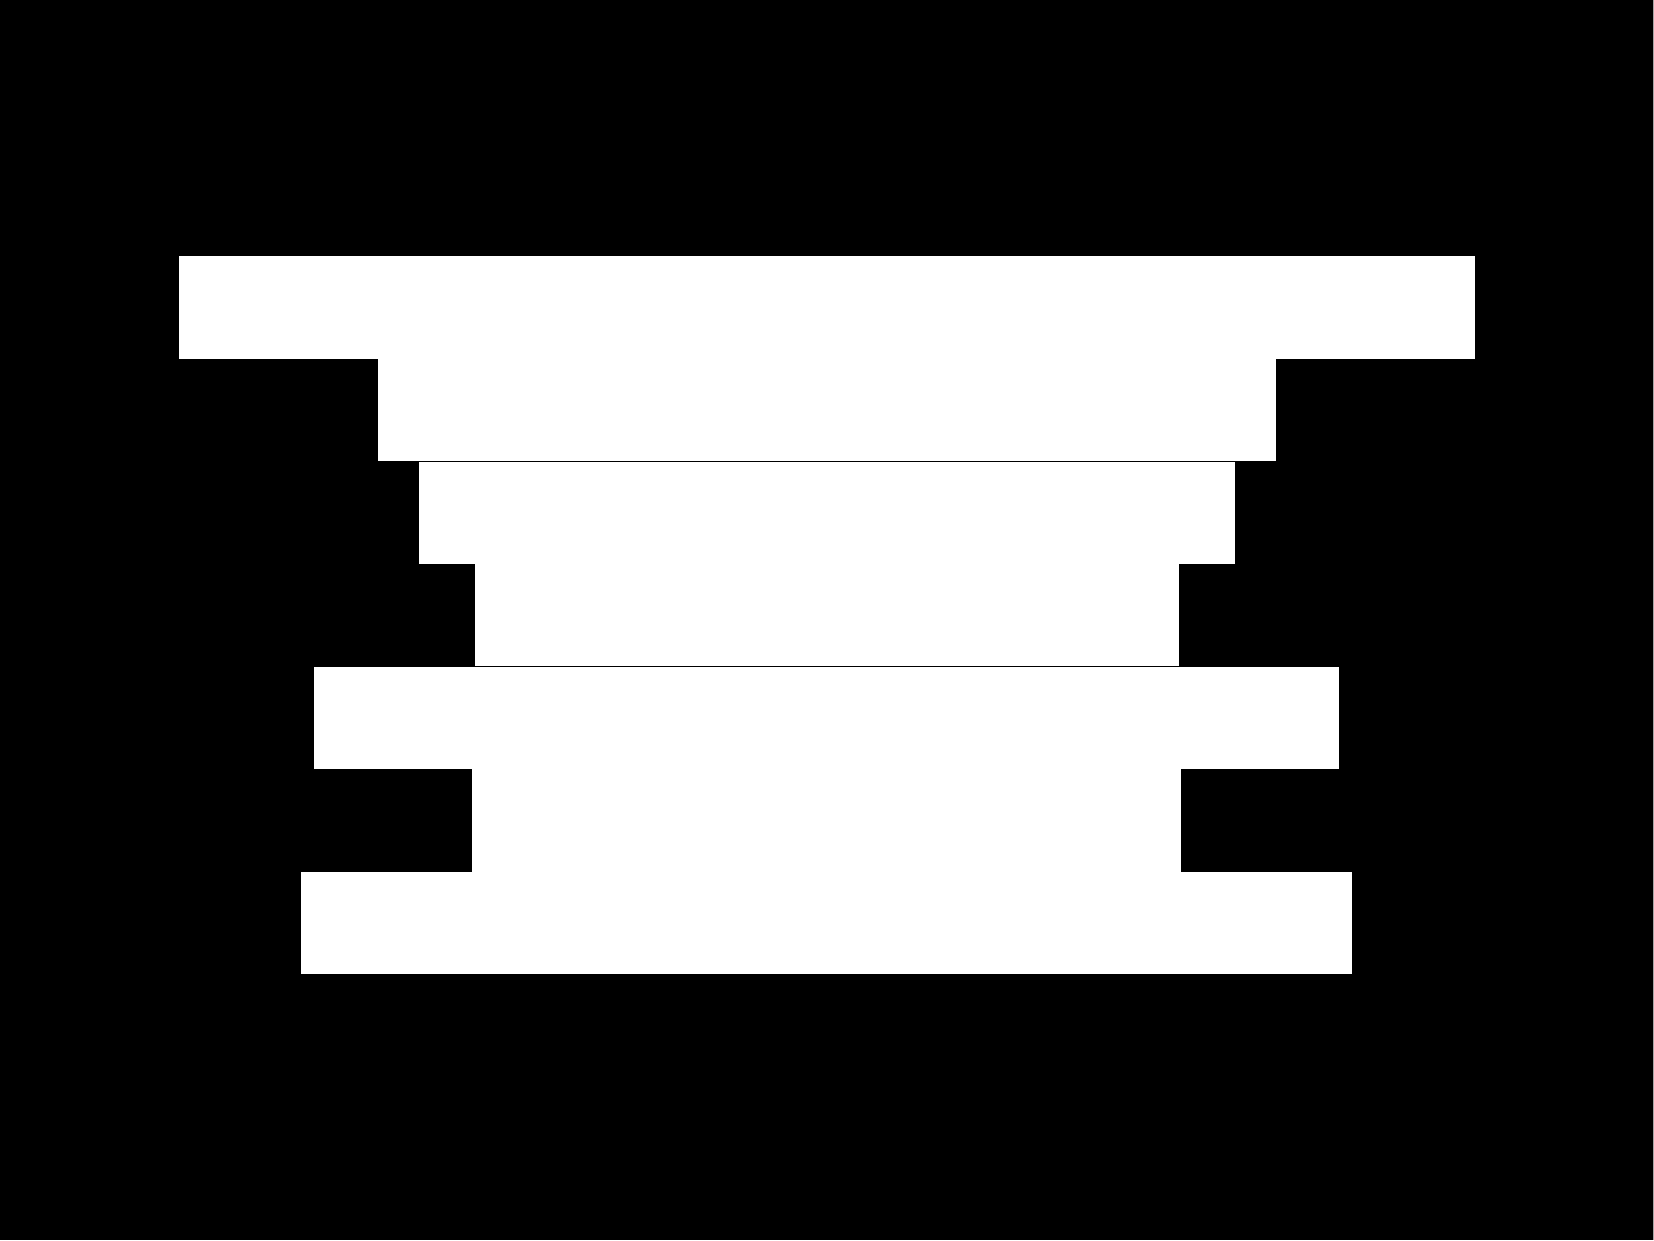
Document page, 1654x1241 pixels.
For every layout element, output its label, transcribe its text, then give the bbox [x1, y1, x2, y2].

subtitle Integrante sou do coral celestial O meu Maestro disse que eu sou especial Não vivo mais eu Quem vive em mim é Ele Estou ensaiando pra cantar no Céu pra Ele [82, 49, 1571, 1182]
